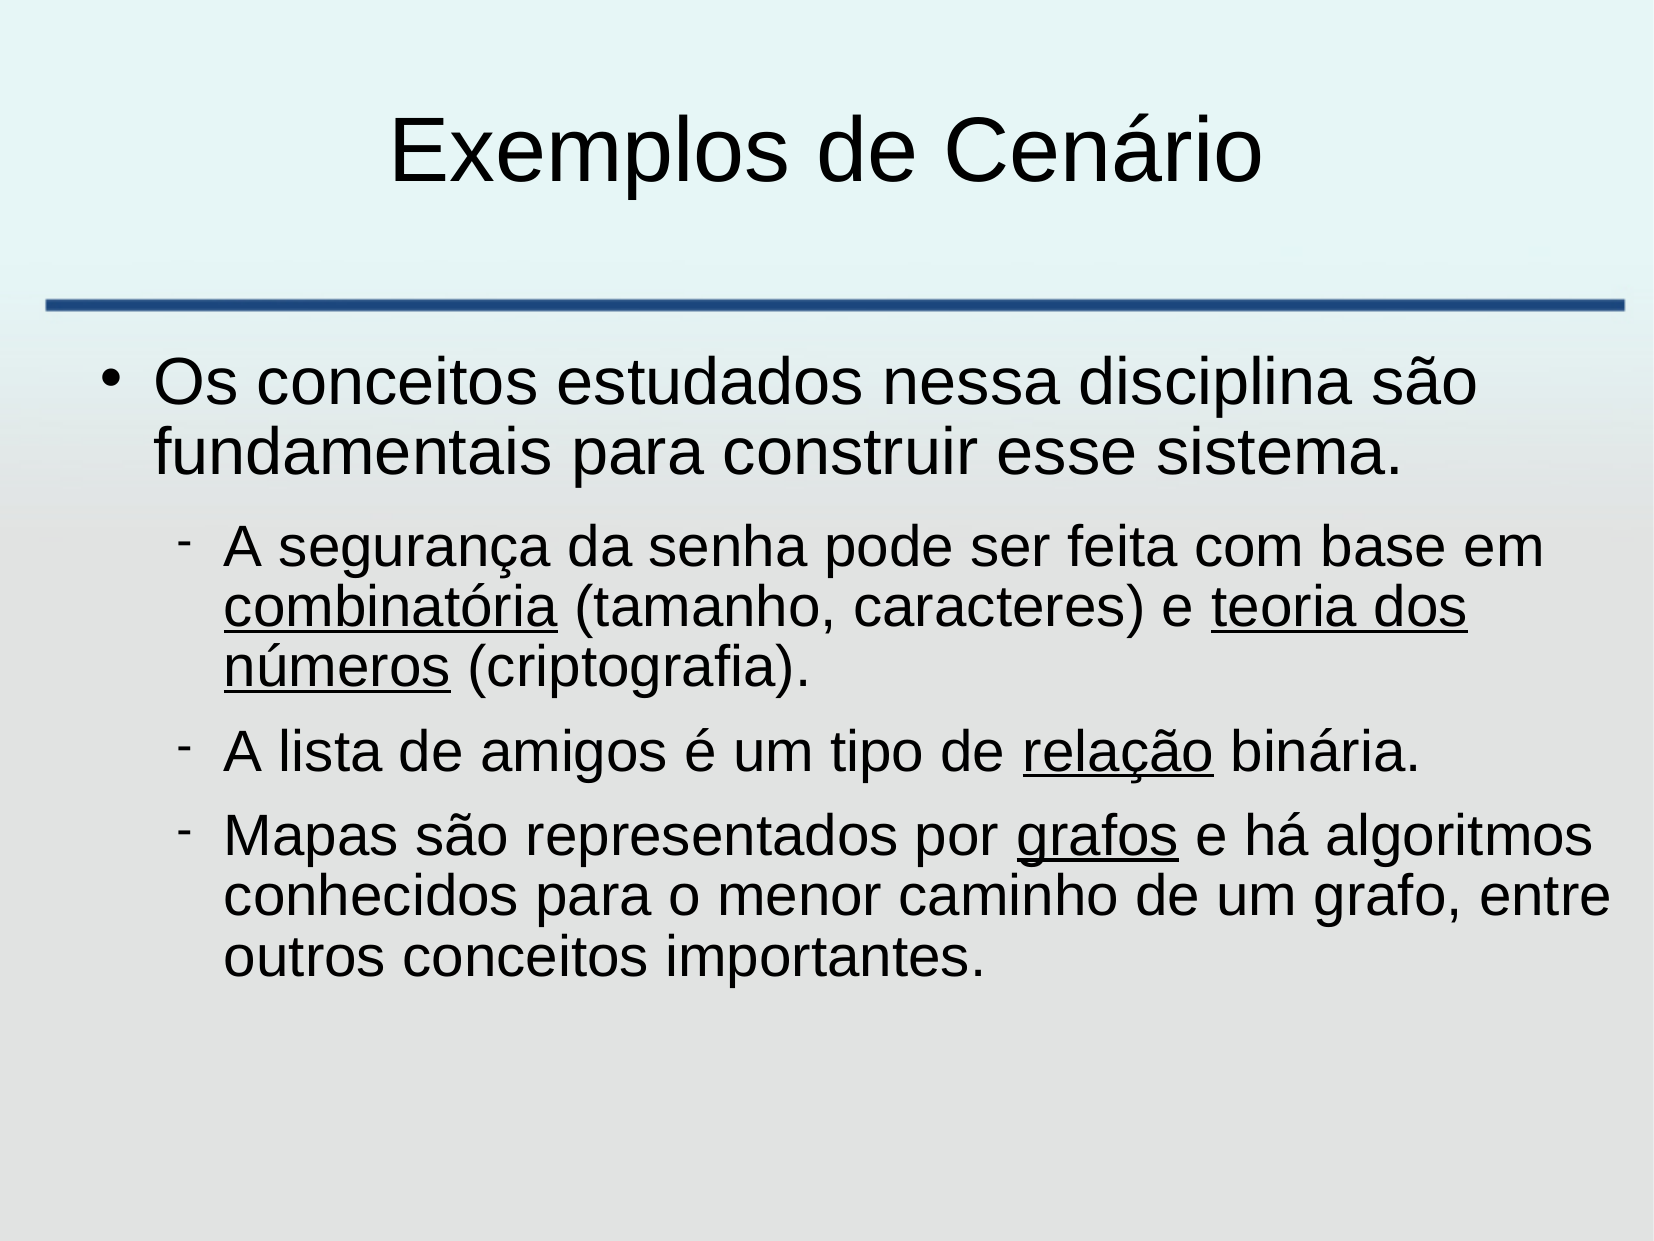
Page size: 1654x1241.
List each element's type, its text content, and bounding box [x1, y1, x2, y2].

title Exemplos de Cenário [29, 56, 1625, 249]
picture [0, 0, 1654, 1241]
list Os conceitos estudados nessa disciplina são fundamentais para construir esse sistema. A segurança da senha pode ser feita com base em combinatória (tamanho, caracteres) e teoria dos números (criptografia). A lista de amigos é um tipo de relação binária. Mapas são representados por grafos e há algoritmos conhecidos para o menor caminho de um grafo, entre outros conceitos importantes. [82, 349, 1618, 1153]
